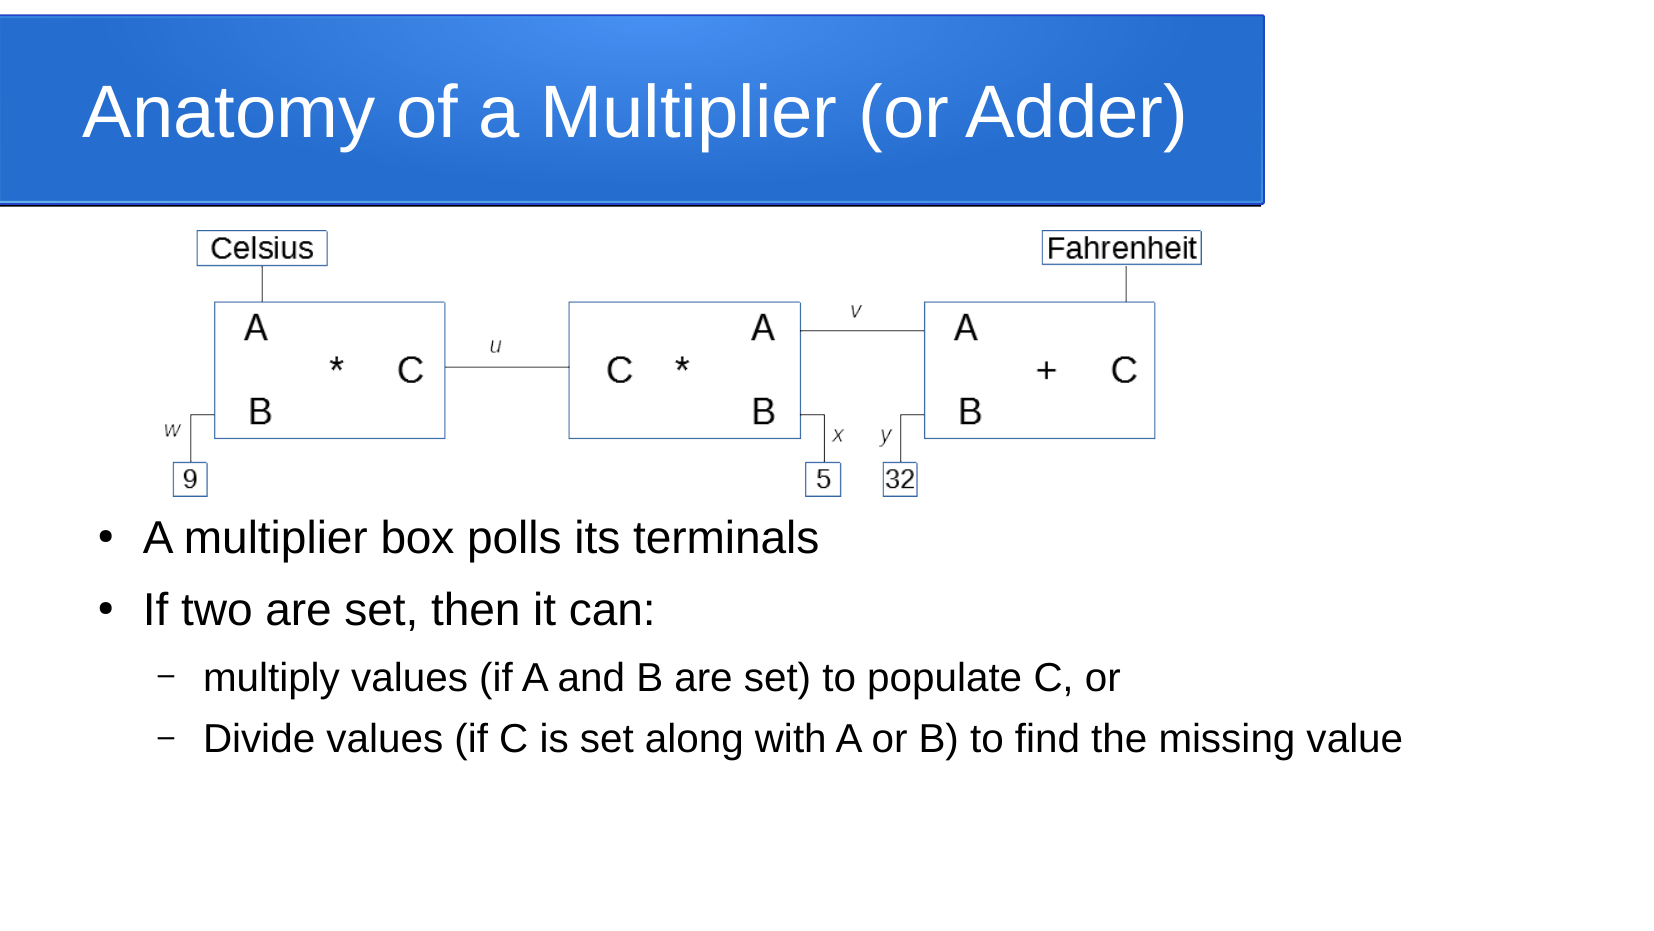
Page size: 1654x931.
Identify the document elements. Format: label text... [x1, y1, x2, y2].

picture [149, 230, 1202, 497]
title Anatomy of a Multiplier (or Adder) [82, 35, 1235, 189]
list A multiplier box polls its terminals If two are set, then it can: multiply values (if A and B are set) to populate C, or Divide values (if C is set along with A or B) to find the missing value [82, 224, 1571, 764]
